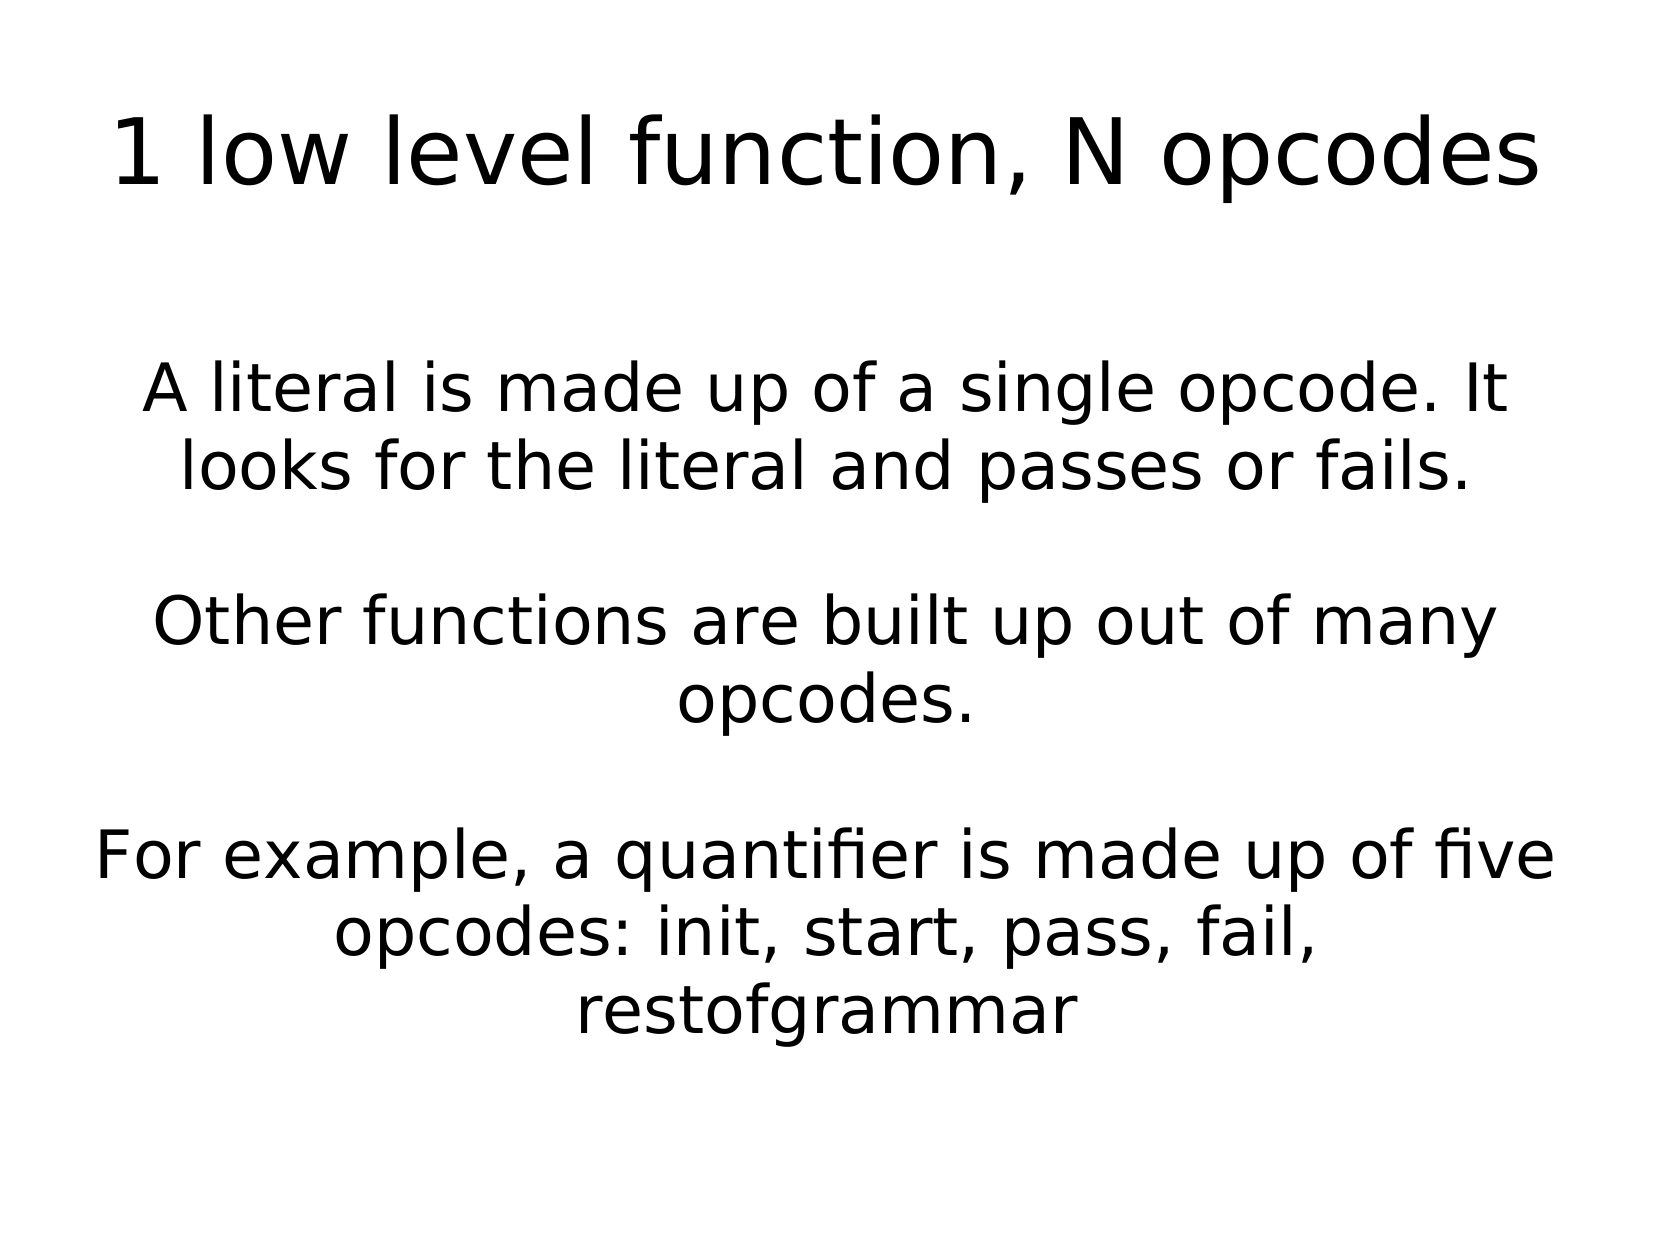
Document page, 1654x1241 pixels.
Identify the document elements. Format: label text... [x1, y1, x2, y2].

title 1 low level function, N opcodes [82, 49, 1571, 257]
subtitle A literal is made up of a single opcode. It looks for the literal and passes or fails. Other functions are built up out of many opcodes. For example, a quantifier is made up of five opcodes: init, start, pass, fail, restofgrammar [82, 290, 1571, 1109]
